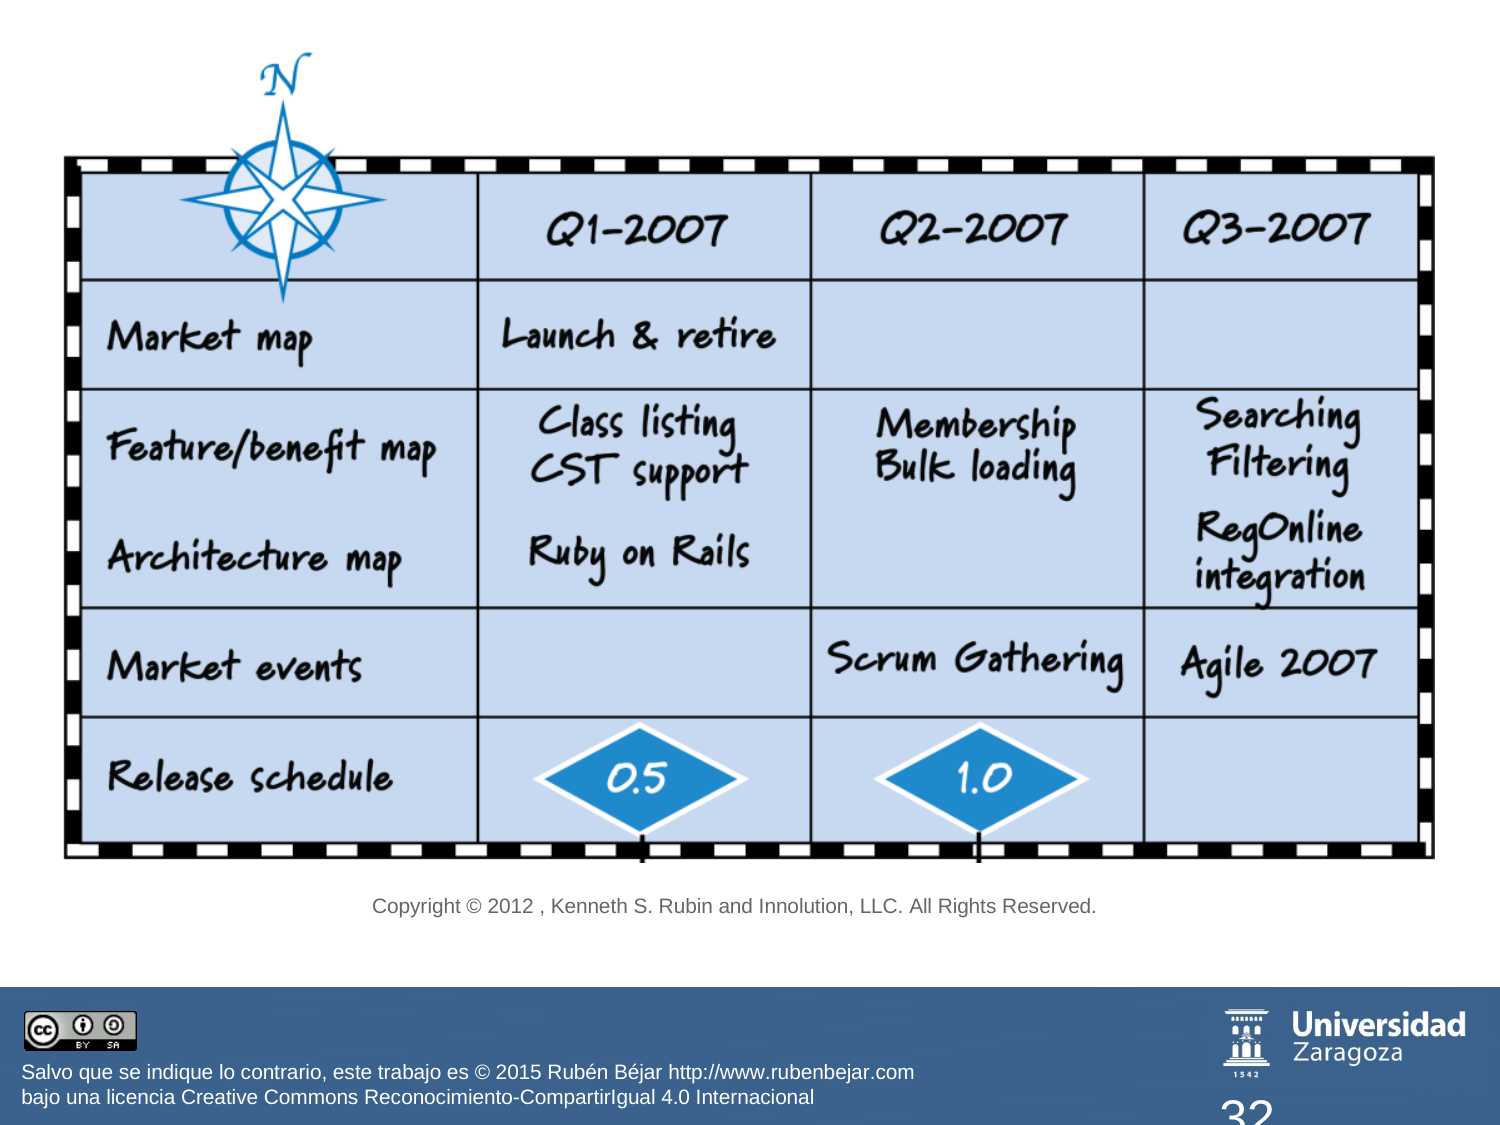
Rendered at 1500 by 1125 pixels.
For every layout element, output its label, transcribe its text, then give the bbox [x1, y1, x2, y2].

text_box Copyright © 2012 , Kenneth S. Rubin and Innolution, LLC. All Rights Reserved. [357, 885, 1143, 926]
picture [0, 987, 1500, 1125]
picture [59, 44, 1435, 863]
